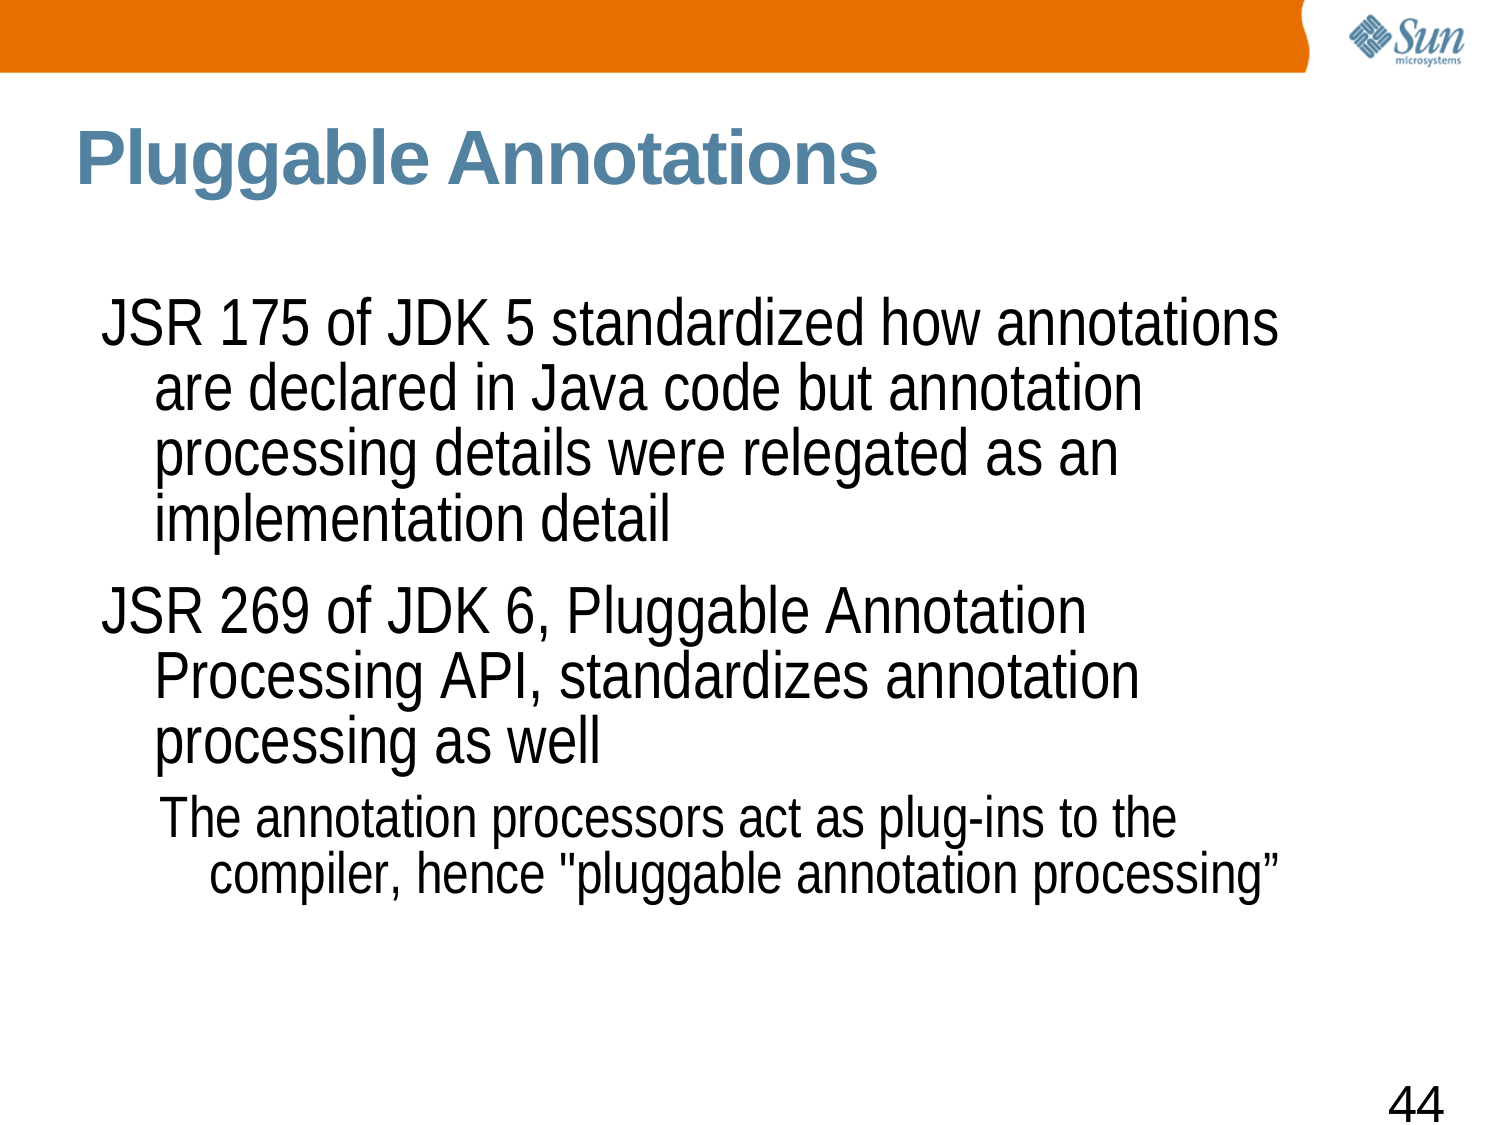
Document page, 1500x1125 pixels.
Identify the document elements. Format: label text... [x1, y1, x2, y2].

list JSR 175 of JDK 5 standardized how annotations are declared in Java code but annotation processing details were relegated as an implementation detail JSR 269 of JDK 6, Pluggable Annotation Processing API, standardizes annotation processing as well The annotation processors act as plug-ins to the compiler, hence "pluggable annotation processing” [83, 293, 1365, 1055]
title Pluggable Annotations [75, 122, 1438, 228]
picture [0, 0, 1500, 75]
